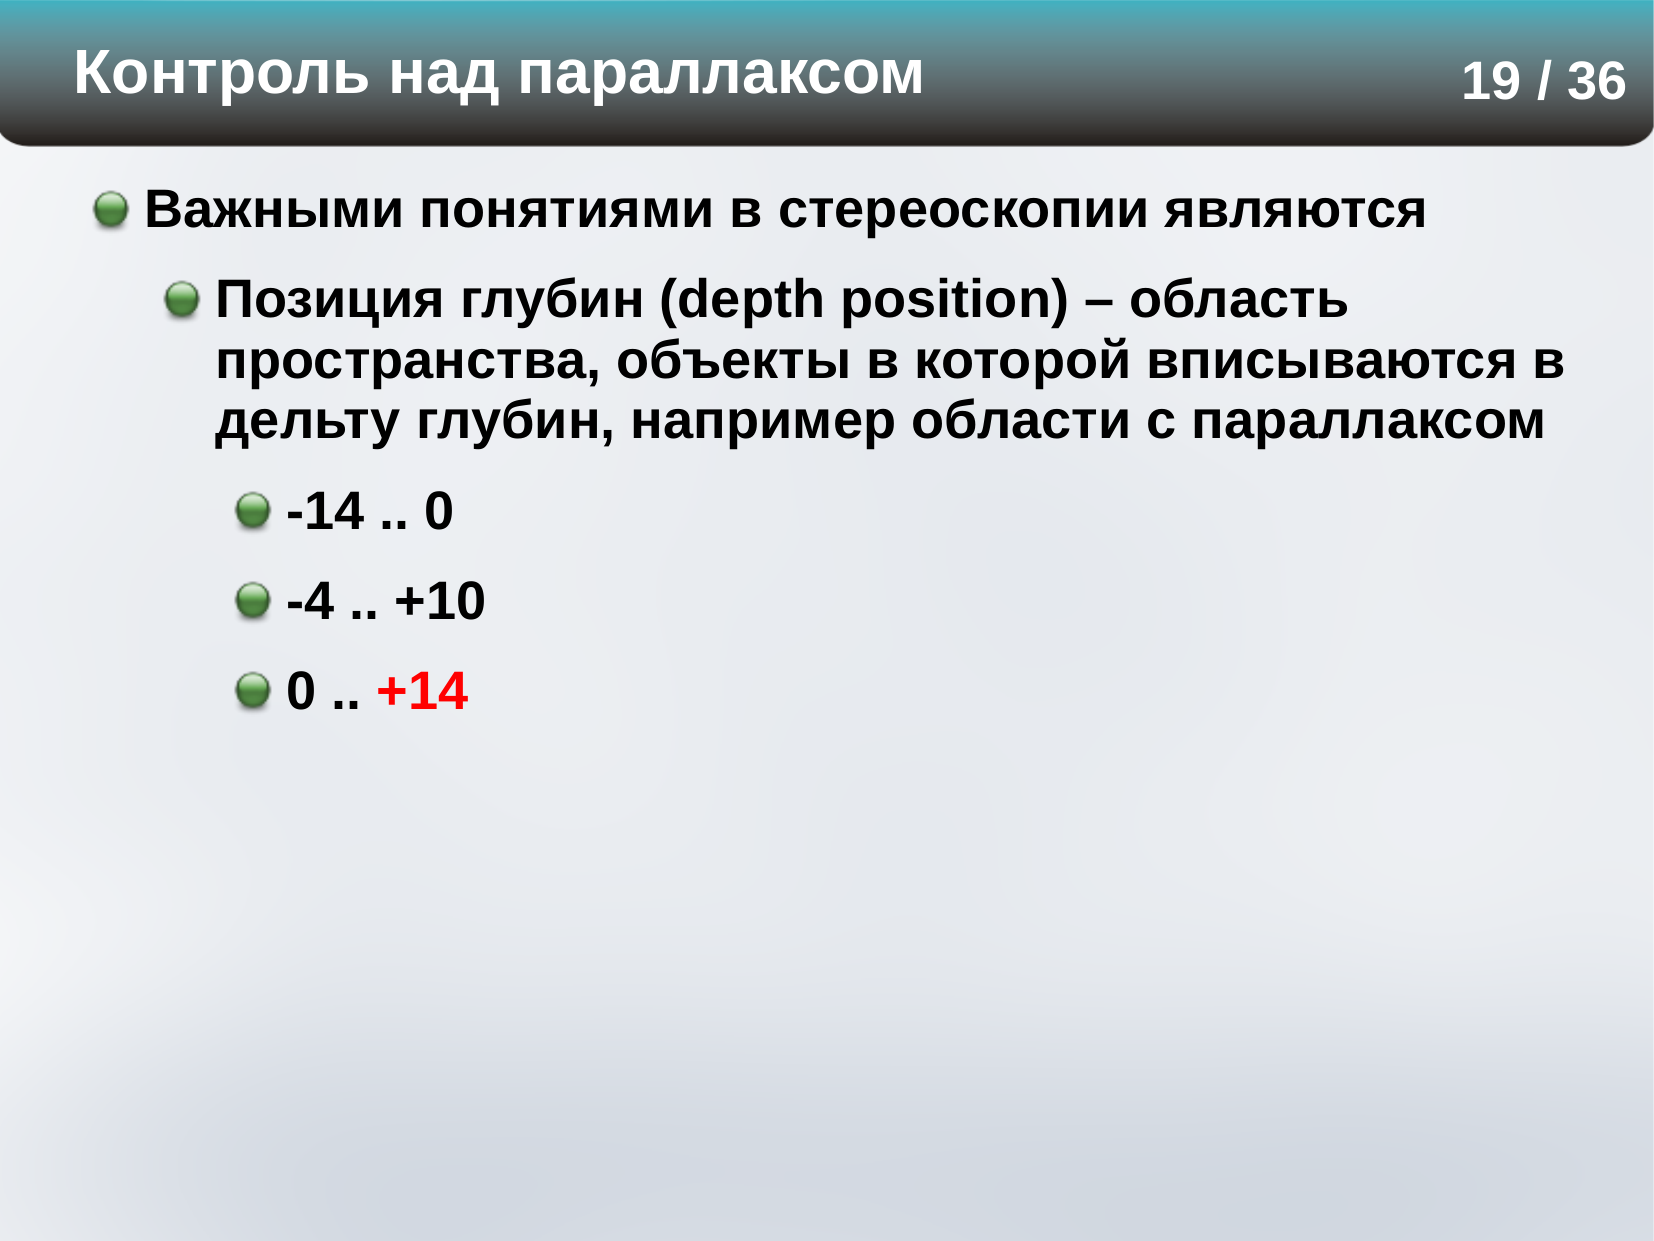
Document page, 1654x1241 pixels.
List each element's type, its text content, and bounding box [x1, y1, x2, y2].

picture [0, 0, 1654, 1241]
text_box 5 / 36 [1446, 42, 1654, 171]
text_box Контроль над параллаксом [59, 29, 1359, 115]
text_box Важными понятиями в стереоскопии являются Позиция глубин (depth position) – область пространства, объекты в которой вписываются в дельту глубин, например области с параллаксом -14 .. 0 -4 .. +10 0 .. +14 [70, 171, 1654, 729]
